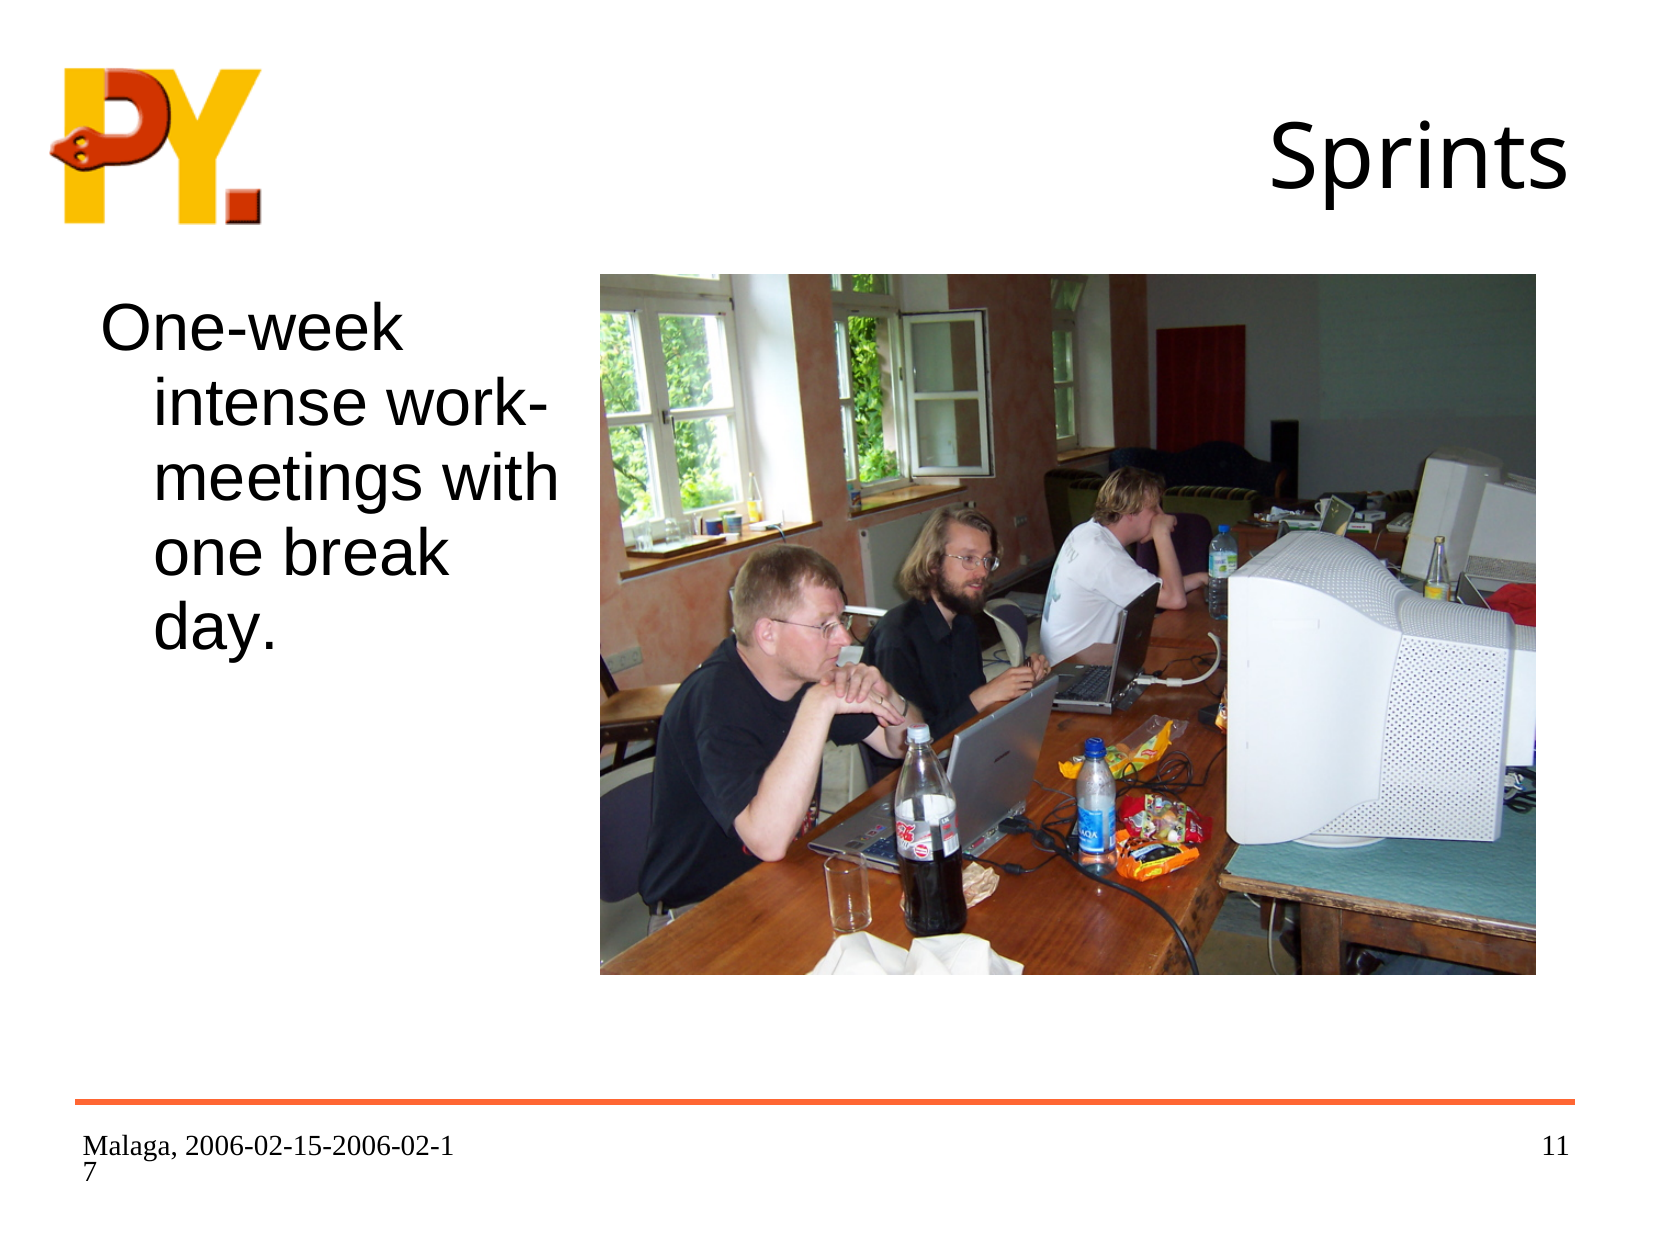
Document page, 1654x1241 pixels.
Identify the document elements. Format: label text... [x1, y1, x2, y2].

list One-week intense work-meetings with one break day. [82, 290, 563, 1109]
title Sprints [337, 49, 1571, 257]
picture [600, 274, 1536, 976]
picture [49, 67, 263, 225]
